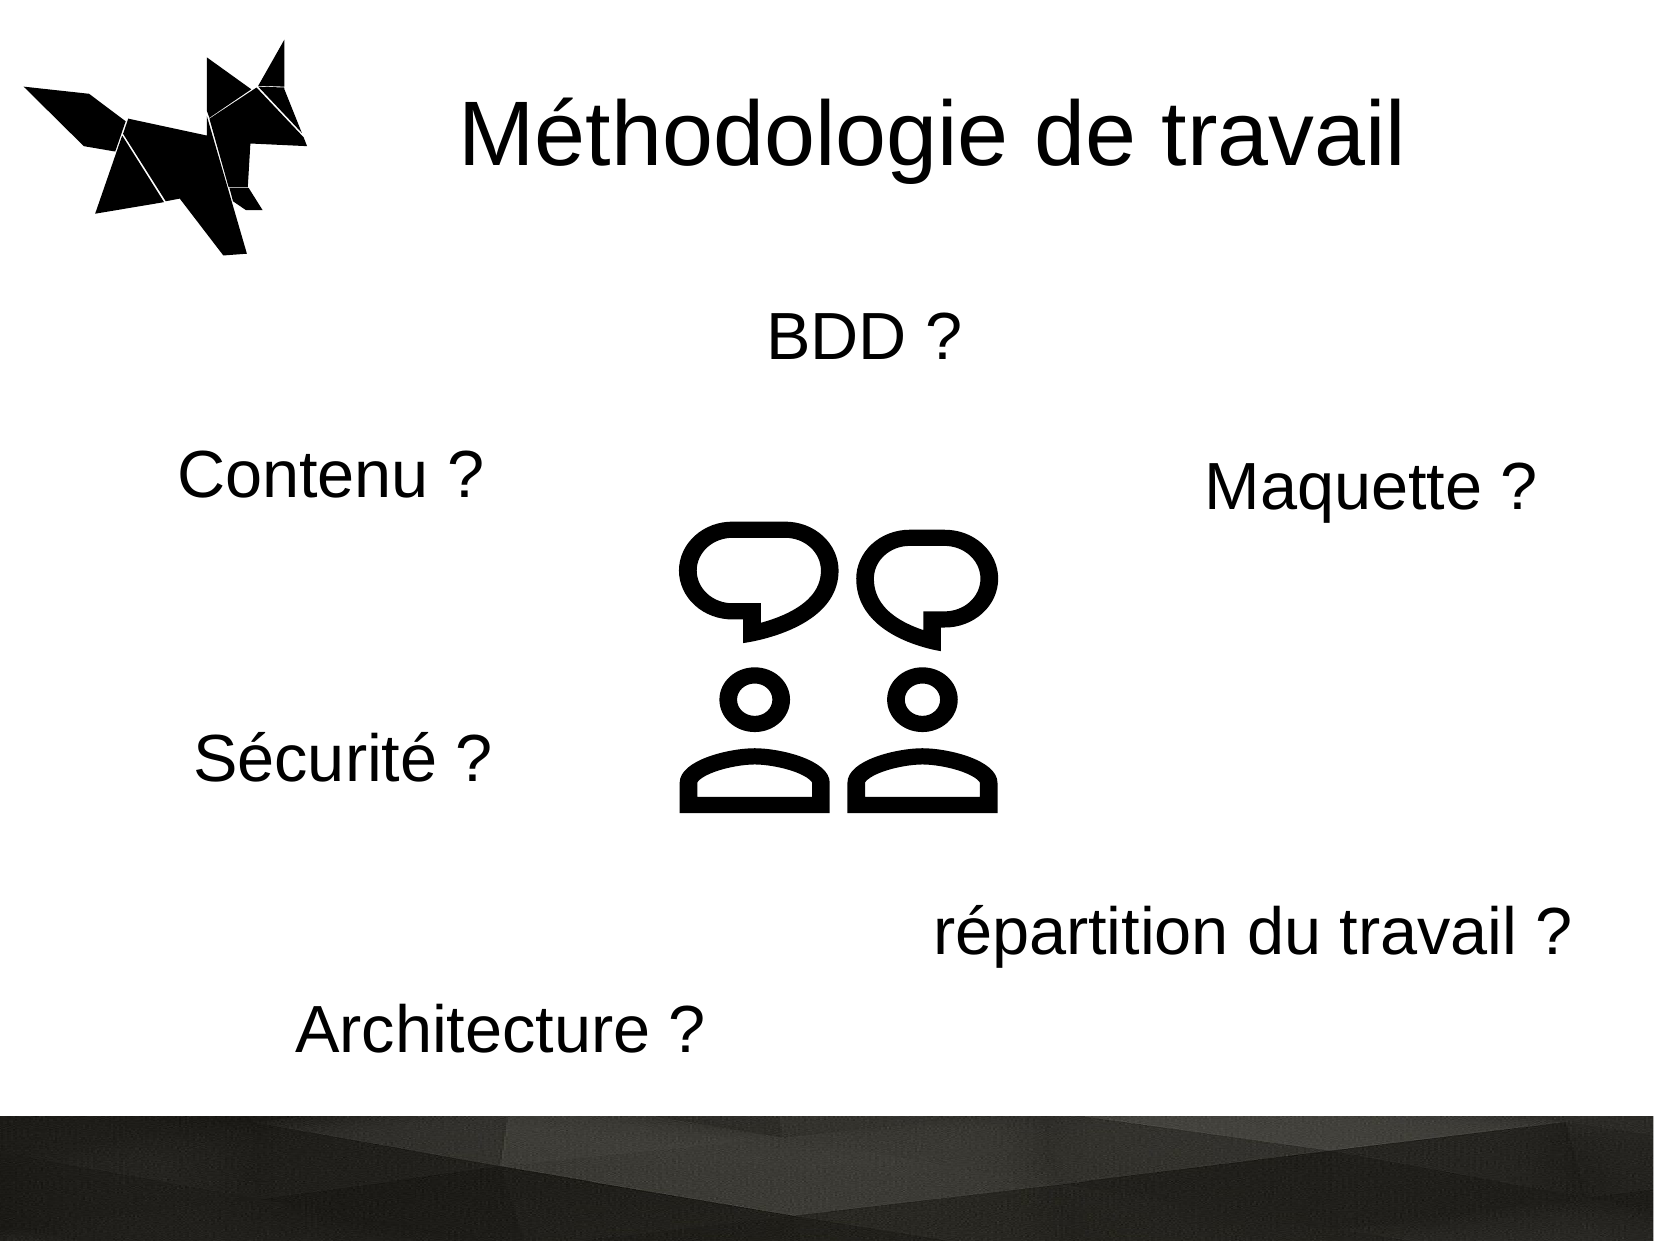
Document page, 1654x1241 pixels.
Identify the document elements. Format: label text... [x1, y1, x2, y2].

text_box Maquette ? [1133, 448, 1603, 524]
text_box Architecture ? [224, 992, 768, 1068]
picture [0, 1116, 1654, 1241]
text_box Contenu ? [106, 437, 532, 520]
text_box répartition du travail ? [862, 893, 1607, 969]
title Méthodologie de travail [308, 30, 1654, 238]
picture [23, 30, 308, 319]
text_box Sécurité ? [122, 720, 591, 796]
text_box BDD ? [695, 299, 1335, 449]
picture [625, 472, 1052, 863]
